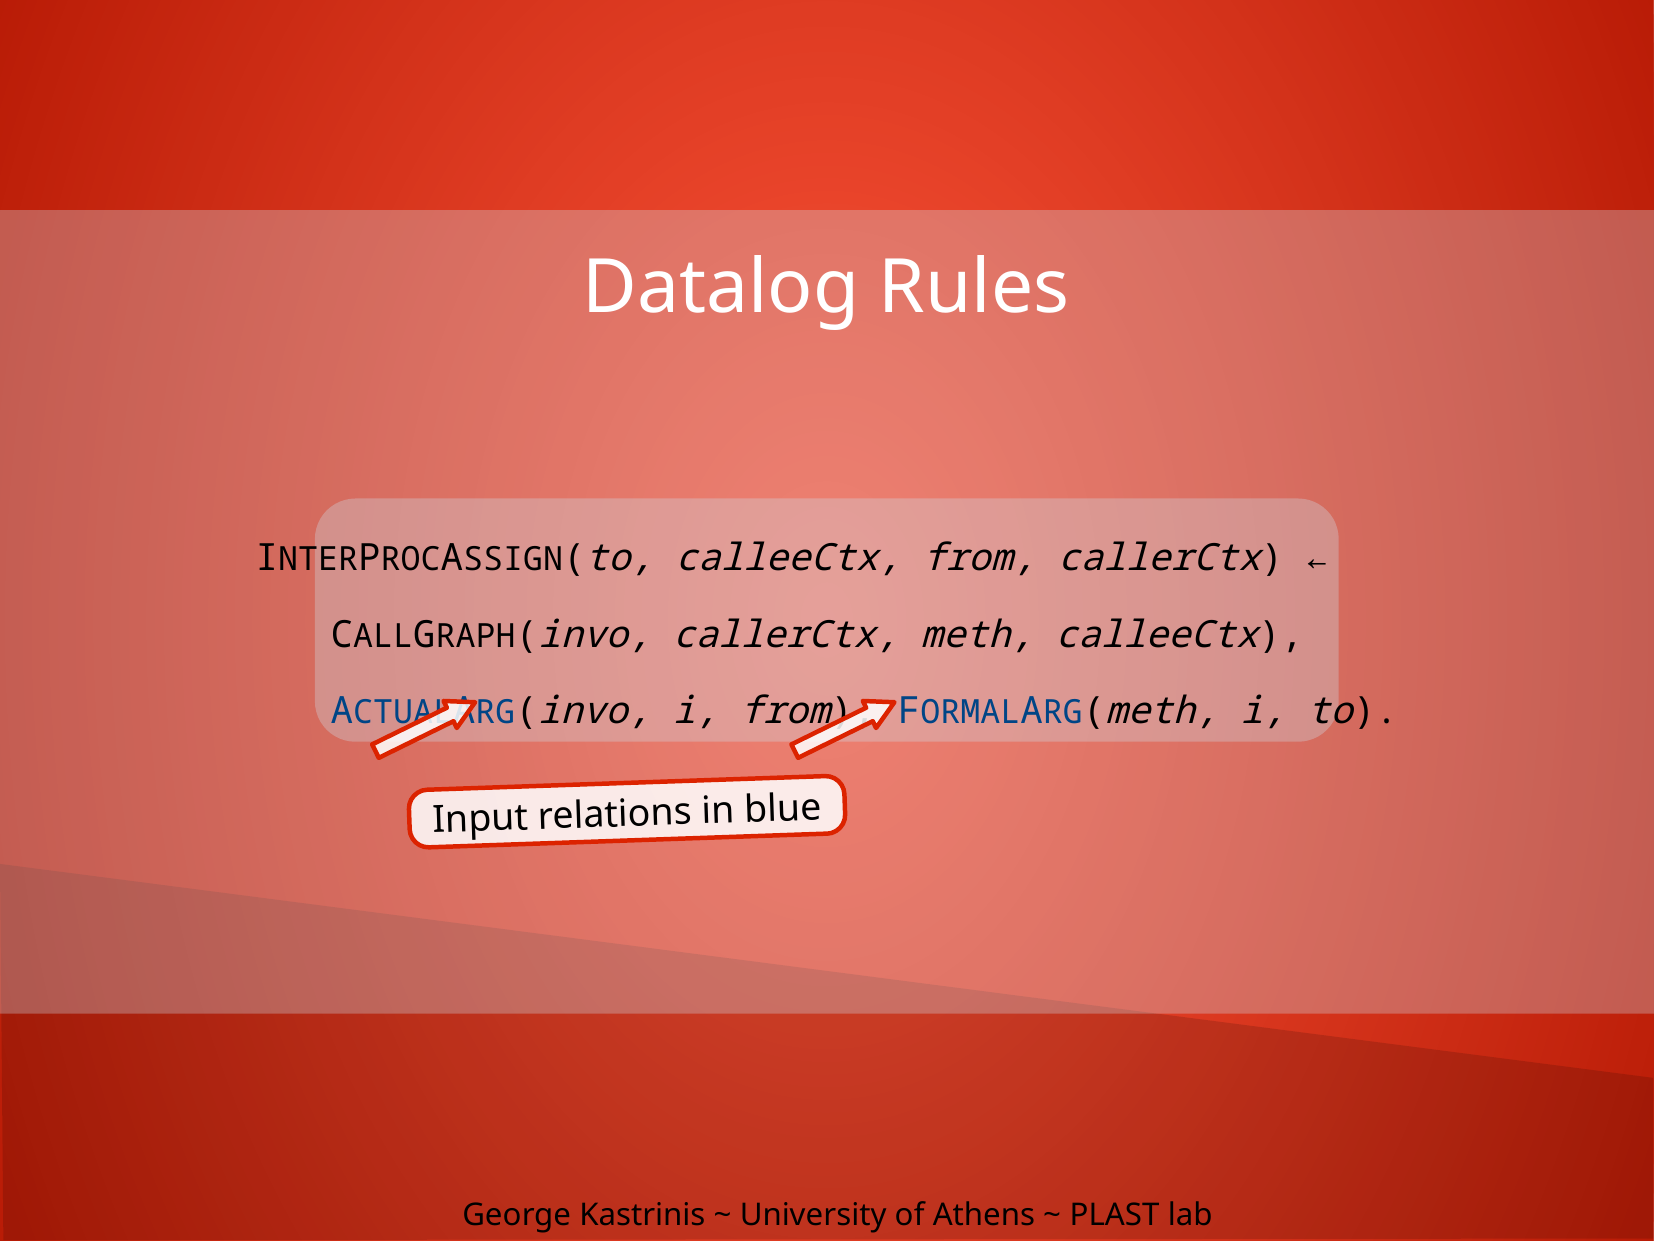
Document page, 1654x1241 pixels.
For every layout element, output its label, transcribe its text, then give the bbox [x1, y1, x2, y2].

text_box INTERPROCASSIGN(to, calleeCtx, from, callerCtx) ← CALLGRAPH(invo, callerCtx, meth, calleeCtx), ACTUALARG(invo, i, from), FORMALARG(meth, i, to). [314, 498, 1339, 742]
text_box [0, 210, 1654, 1014]
text_box Input relations in blue [408, 776, 846, 848]
text_box Datalog Rules [568, 225, 1086, 331]
text_box George Kastrinis ~ University of Athens ~ PLAST lab [447, 1185, 1207, 1236]
